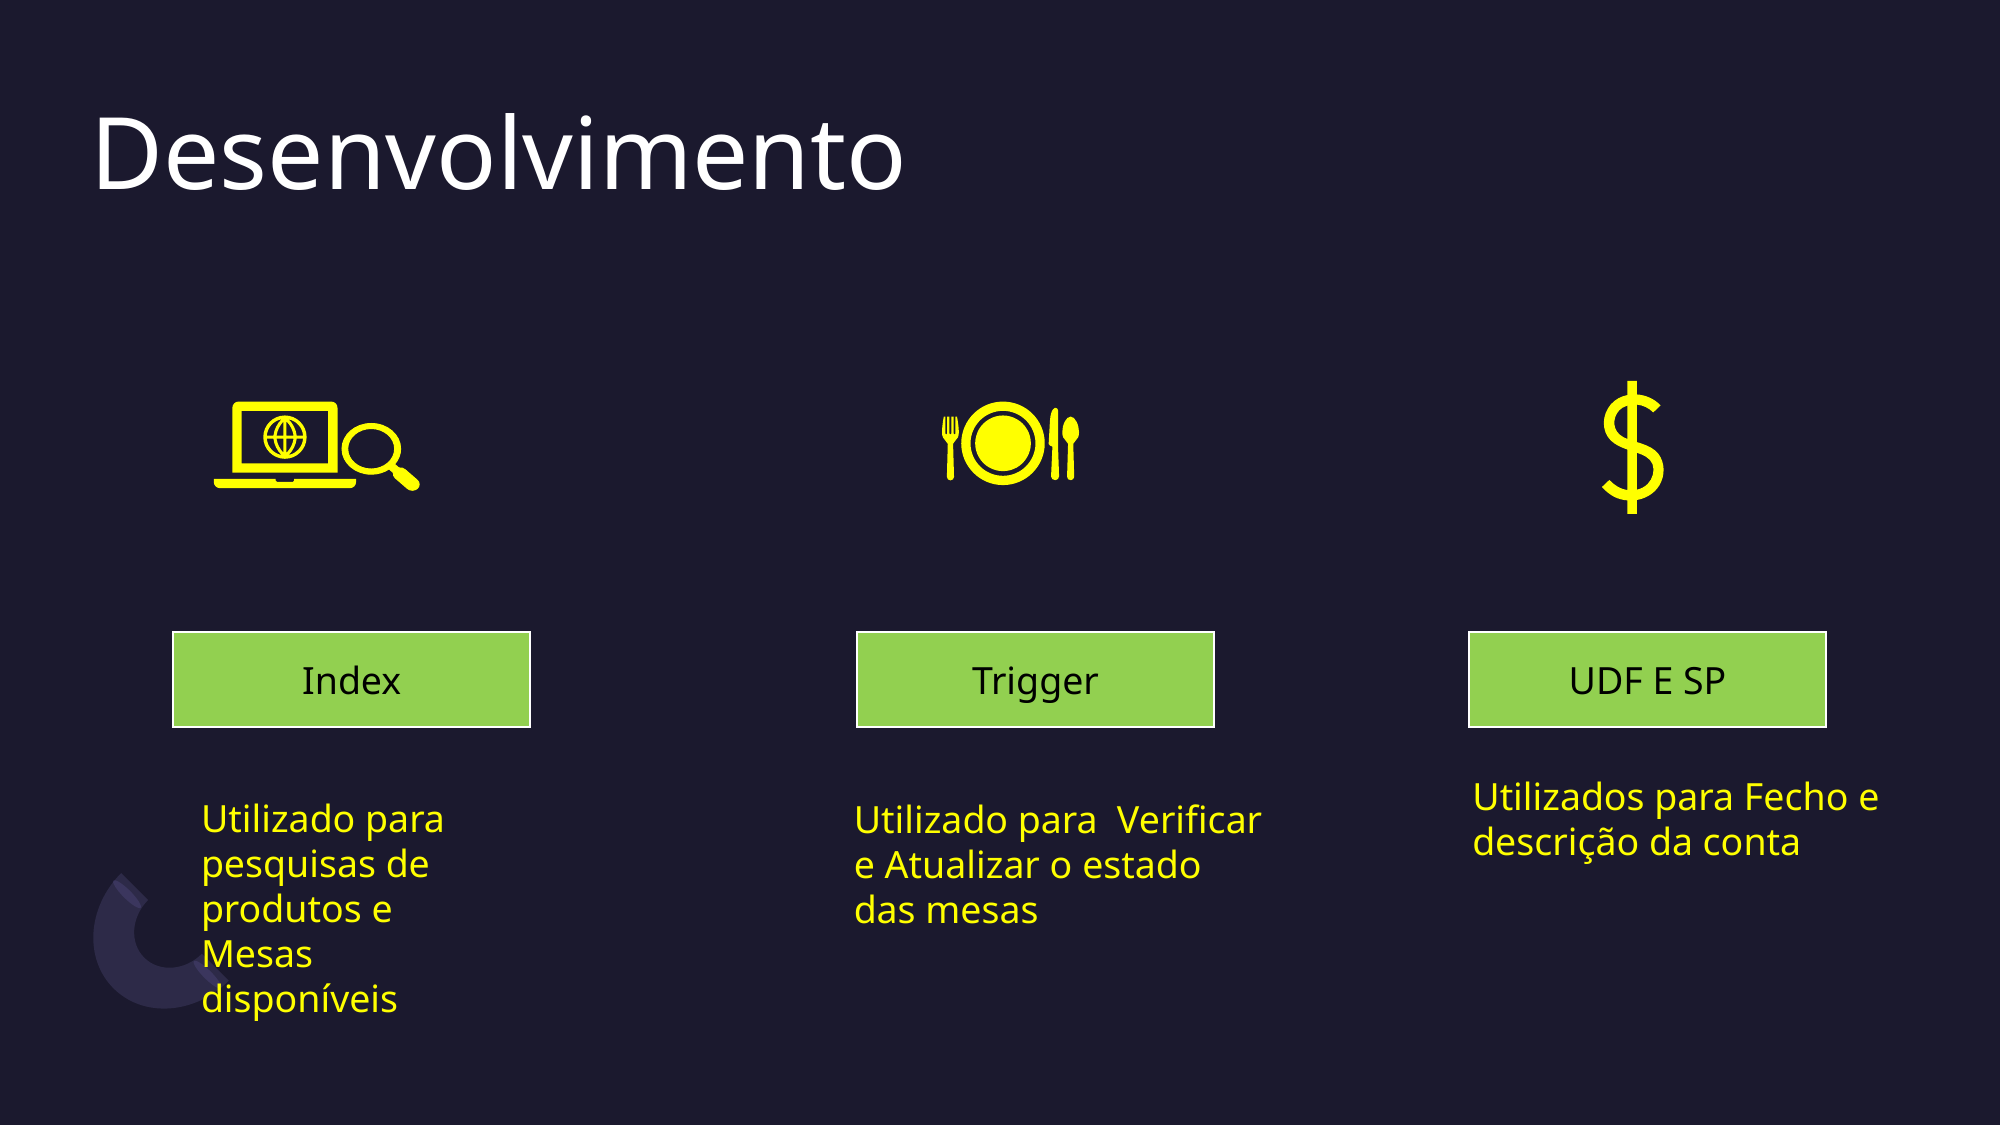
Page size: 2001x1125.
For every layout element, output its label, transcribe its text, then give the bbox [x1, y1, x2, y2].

text_box Index [173, 632, 530, 727]
text_box UDF E SP [1469, 632, 1826, 727]
text_box Trigger [857, 632, 1214, 727]
picture [209, 369, 428, 520]
picture [934, 369, 1085, 520]
title Desenvolvimento [90, 90, 1910, 309]
text_box Utilizado para Verificar e Atualizar o estado das mesas [838, 788, 1284, 940]
picture [1557, 372, 1708, 523]
text_box Utilizados para Fecho e descrição da conta [1457, 765, 1924, 872]
text_box Utilizado para pesquisas de produtos e Mesas disponíveis [186, 787, 529, 985]
